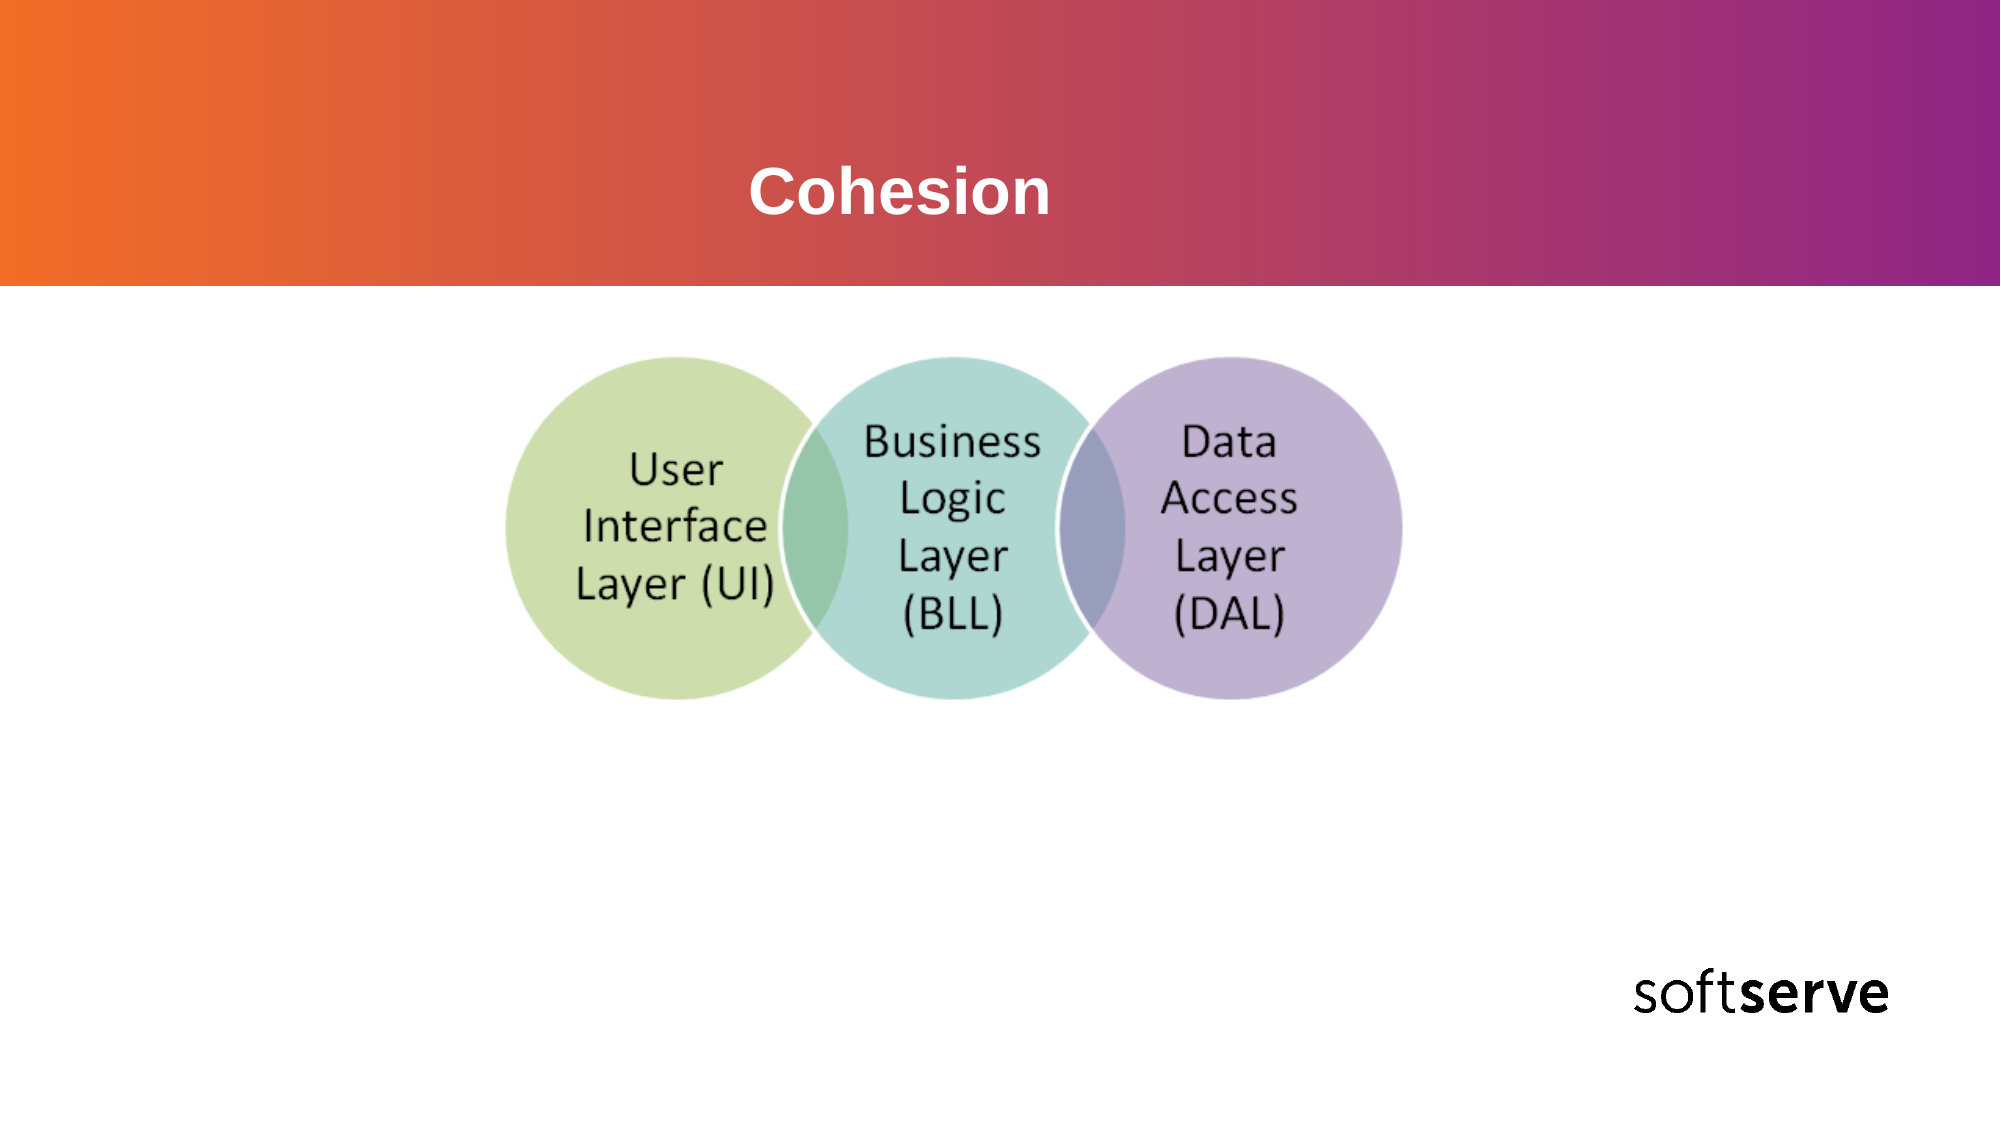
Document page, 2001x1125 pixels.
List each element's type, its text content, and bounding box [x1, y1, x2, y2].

text_box Cohesion [236, 146, 1565, 237]
picture [501, 354, 1409, 706]
picture [1634, 968, 1888, 1013]
